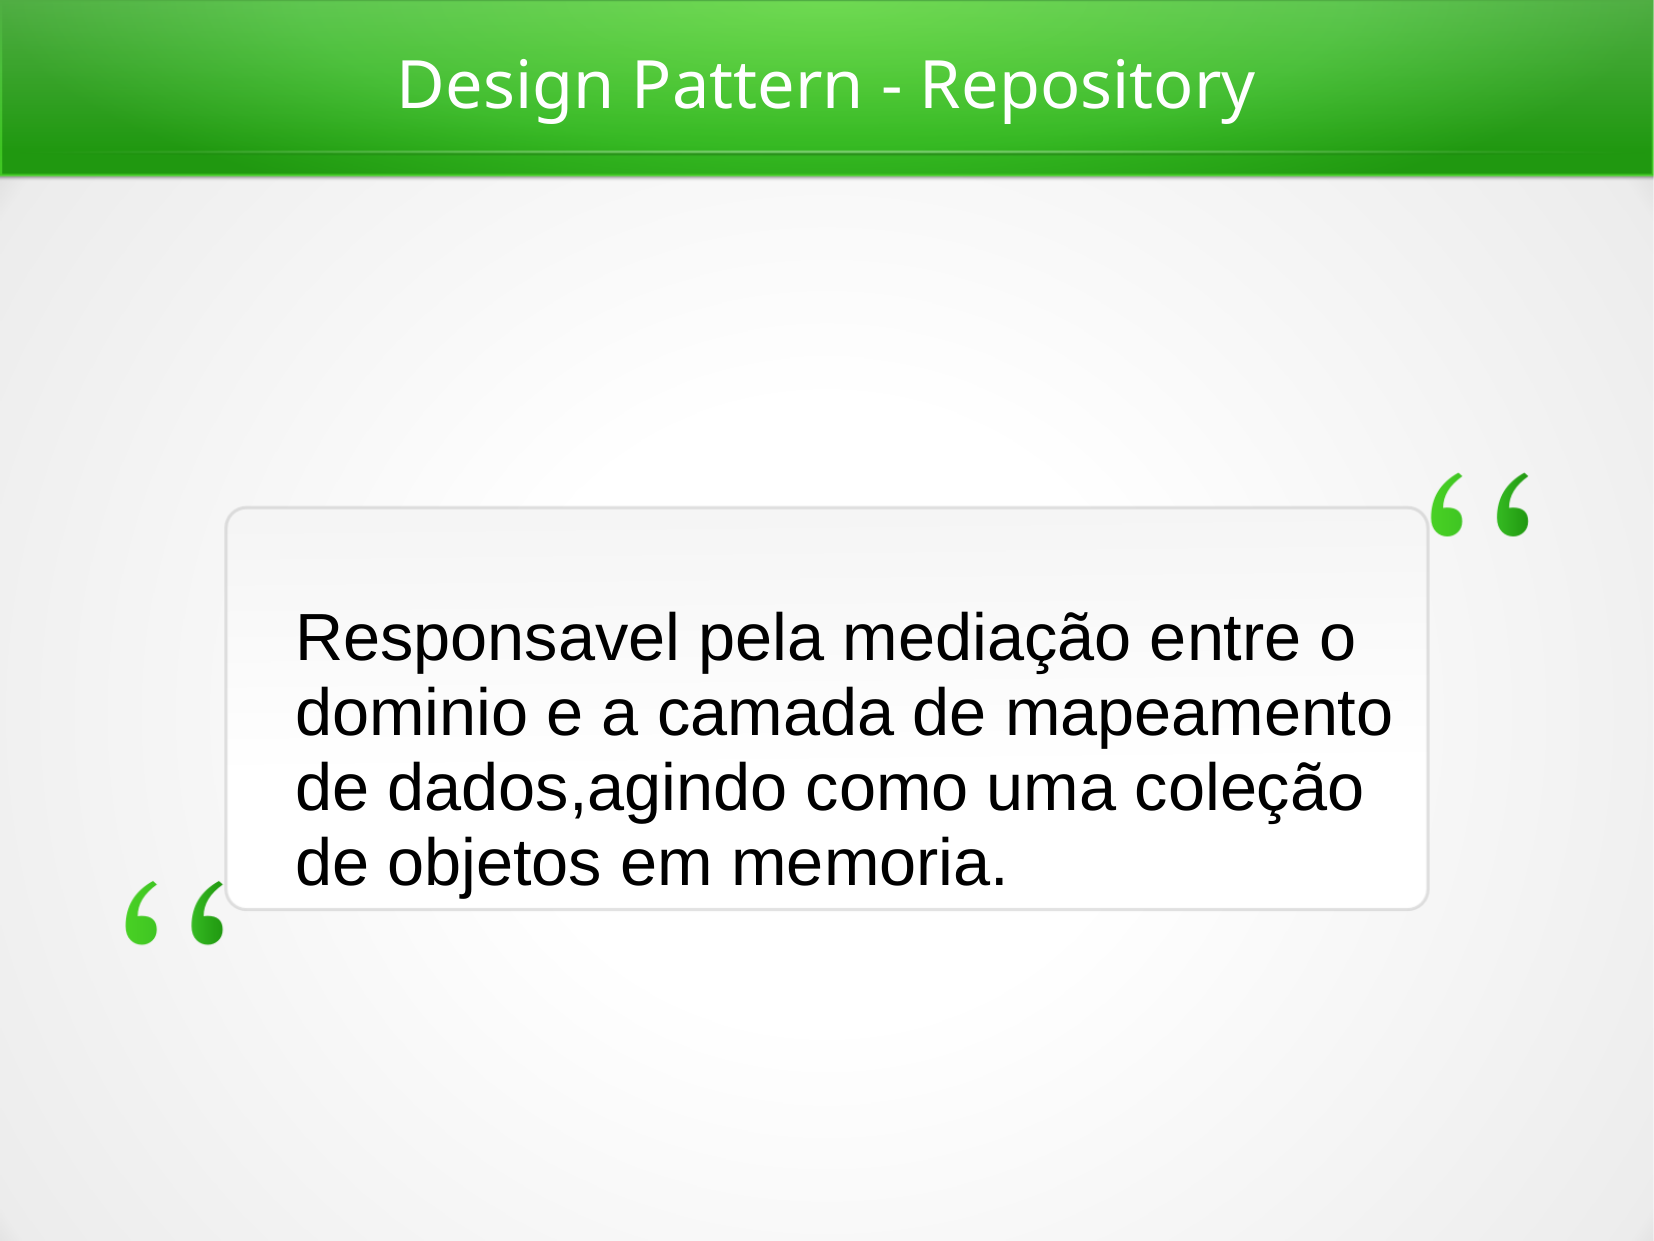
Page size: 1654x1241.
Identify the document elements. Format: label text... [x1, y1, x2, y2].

picture [0, 0, 1654, 1241]
list Responsavel pela mediação entre o dominio e a camada de mapeamento de dados,agindo como uma coleção de objetos em memoria. [224, 496, 1406, 910]
title Design Pattern - Repository [82, 11, 1571, 154]
